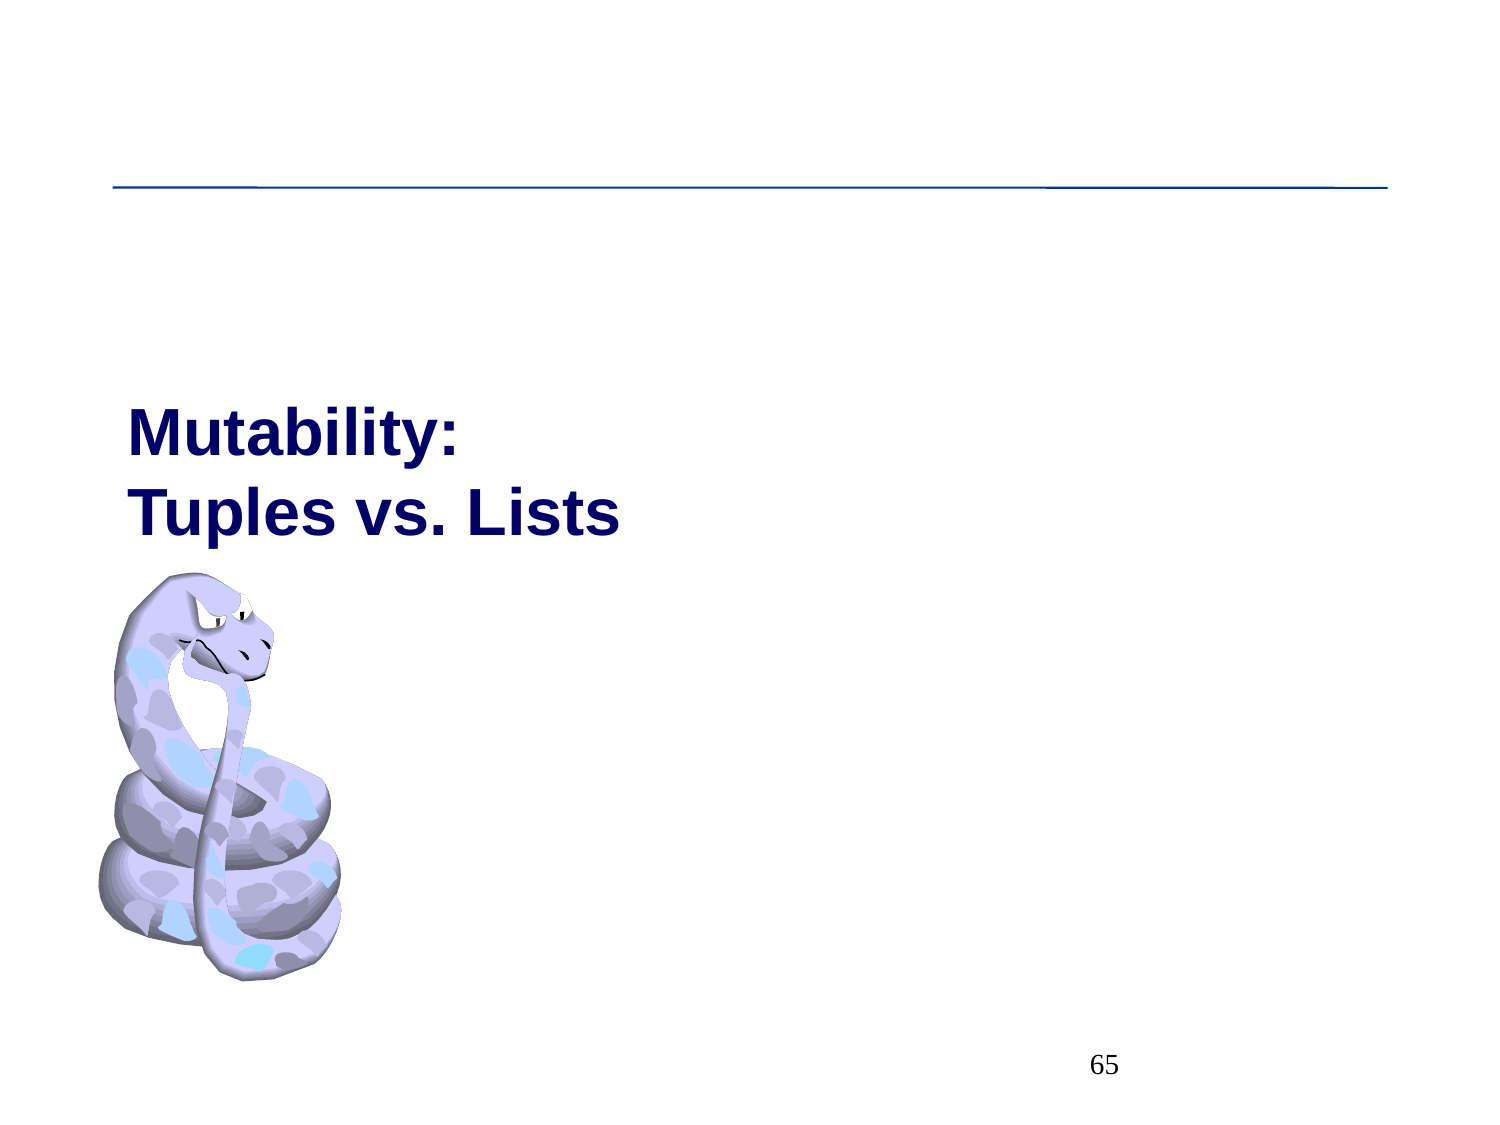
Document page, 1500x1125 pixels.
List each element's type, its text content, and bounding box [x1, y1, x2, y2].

picture [87, 562, 355, 1026]
text_box [1074, 1024, 1424, 1102]
title Mutability: Tuples vs. Lists [112, 374, 1388, 563]
